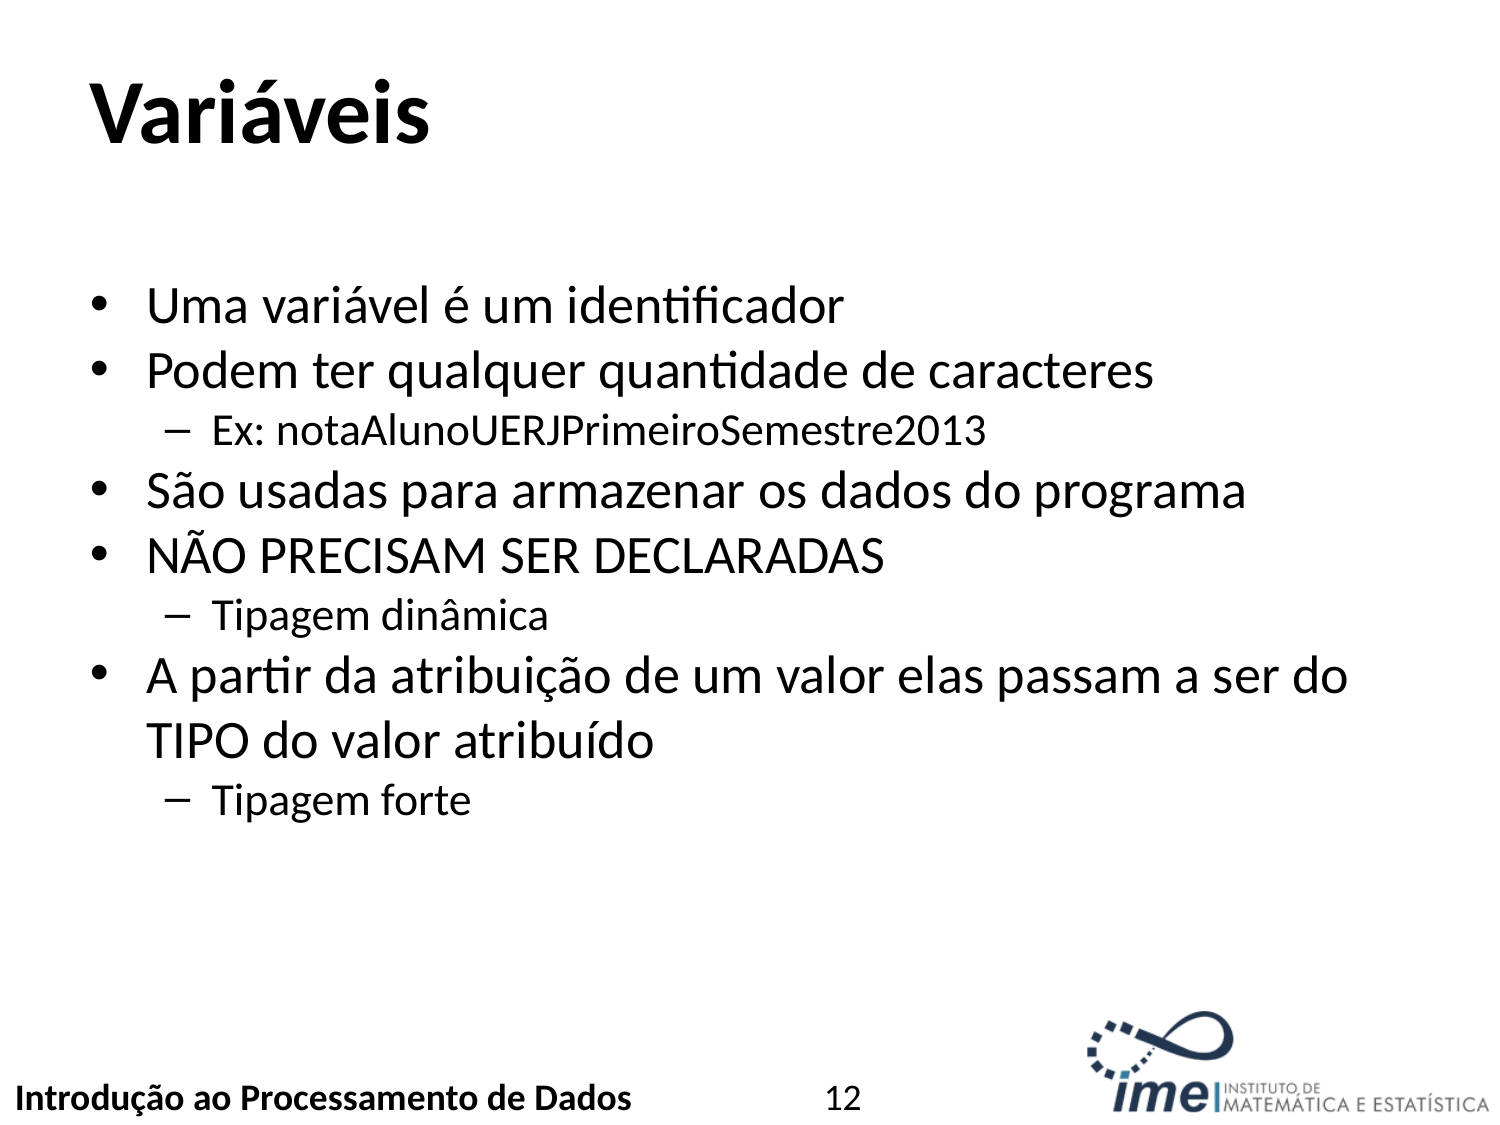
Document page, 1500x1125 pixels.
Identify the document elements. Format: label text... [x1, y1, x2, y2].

text_box Variáveis [75, 45, 1425, 233]
picture [1086, 1011, 1495, 1115]
text_box <number> [808, 1065, 1159, 1125]
text_box Uma variável é um identificador Podem ter qualquer quantidade de caracteres Ex: notaAlunoUERJPrimeiroSemestre2013 São usadas para armazenar os dados do programa NÃO PRECISAM SER DECLARADAS Tipagem dinâmica A partir da atribuição de um valor elas passam a ser do TIPO do valor atribuído Tipagem forte [75, 262, 1425, 1005]
